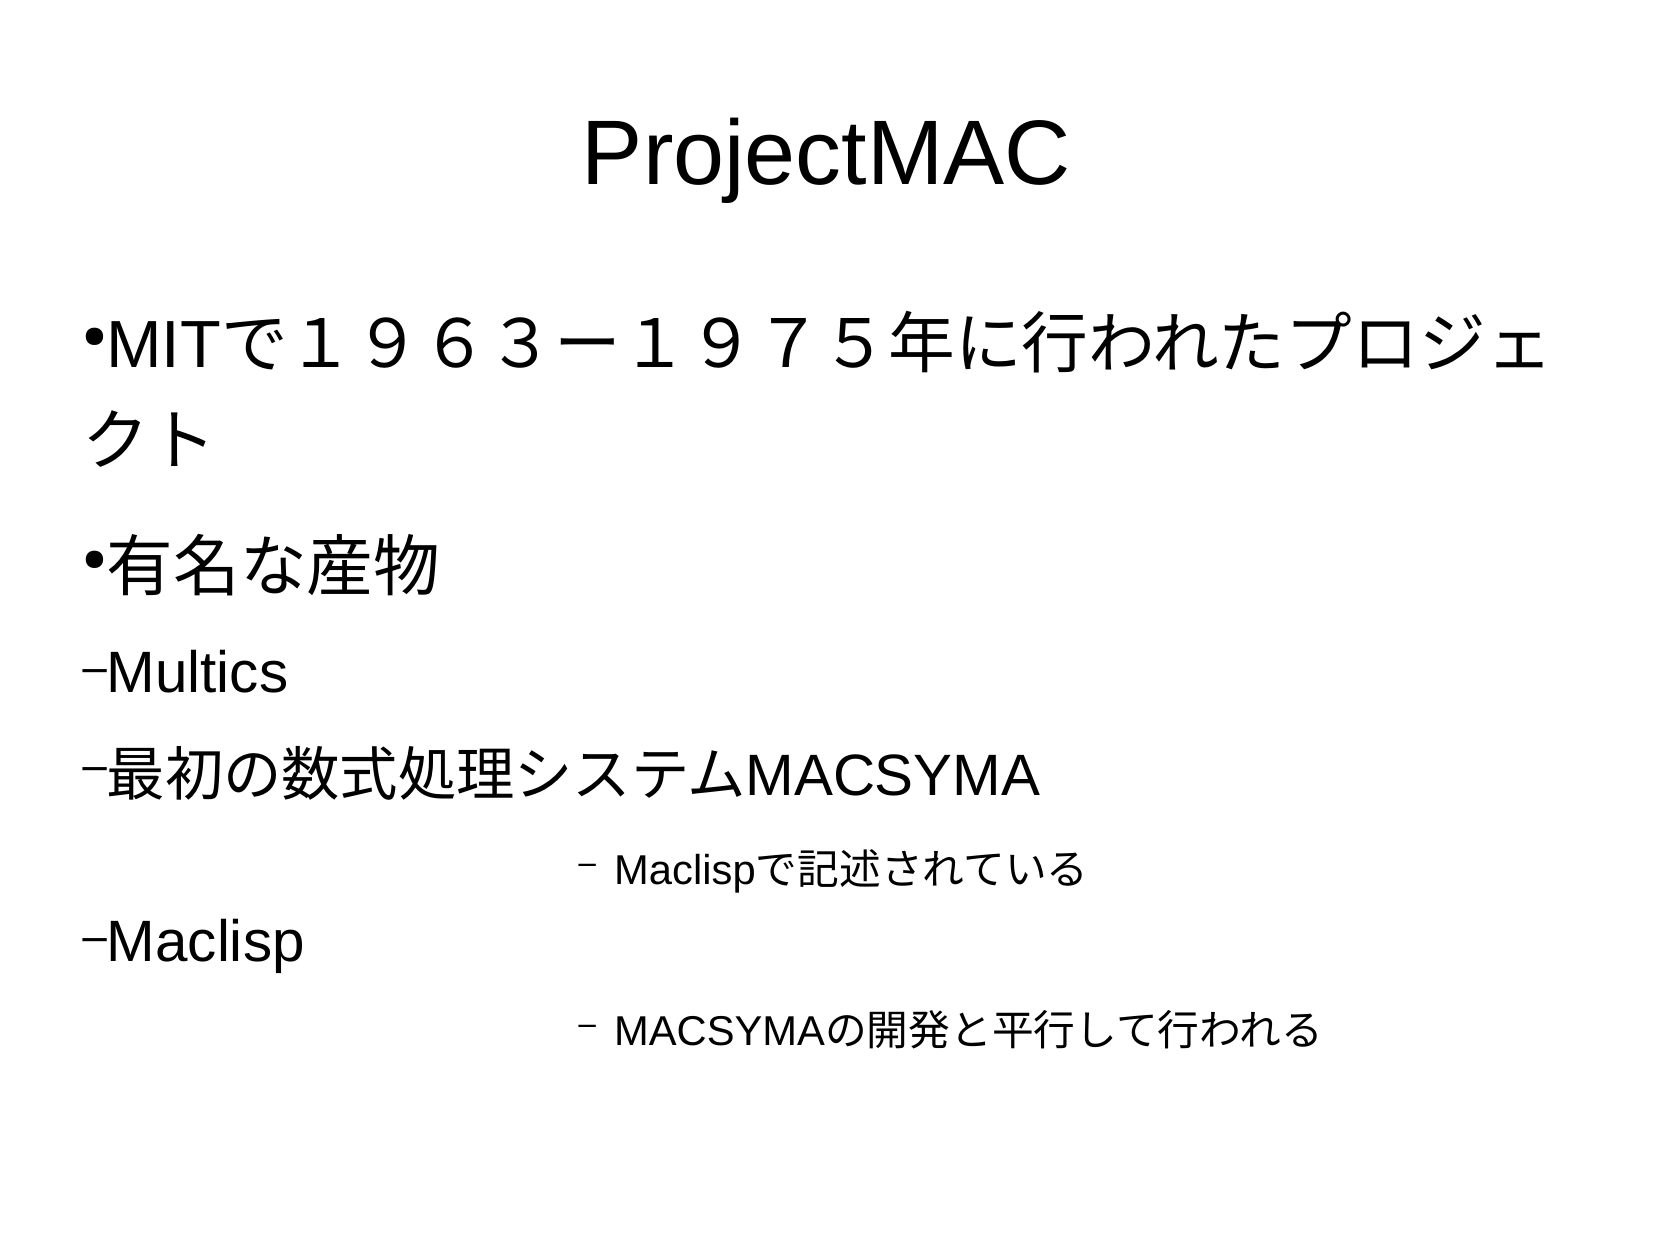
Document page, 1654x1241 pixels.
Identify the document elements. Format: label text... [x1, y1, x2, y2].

list MITで１９６３ー１９７５年に行われたプロジェクト 有名な産物 Multics 最初の数式処理システムMACSYMA Maclispで記述されている Maclisp MACSYMAの開発と平行して行われる [82, 290, 1571, 1094]
title ProjectMAC [82, 49, 1571, 257]
